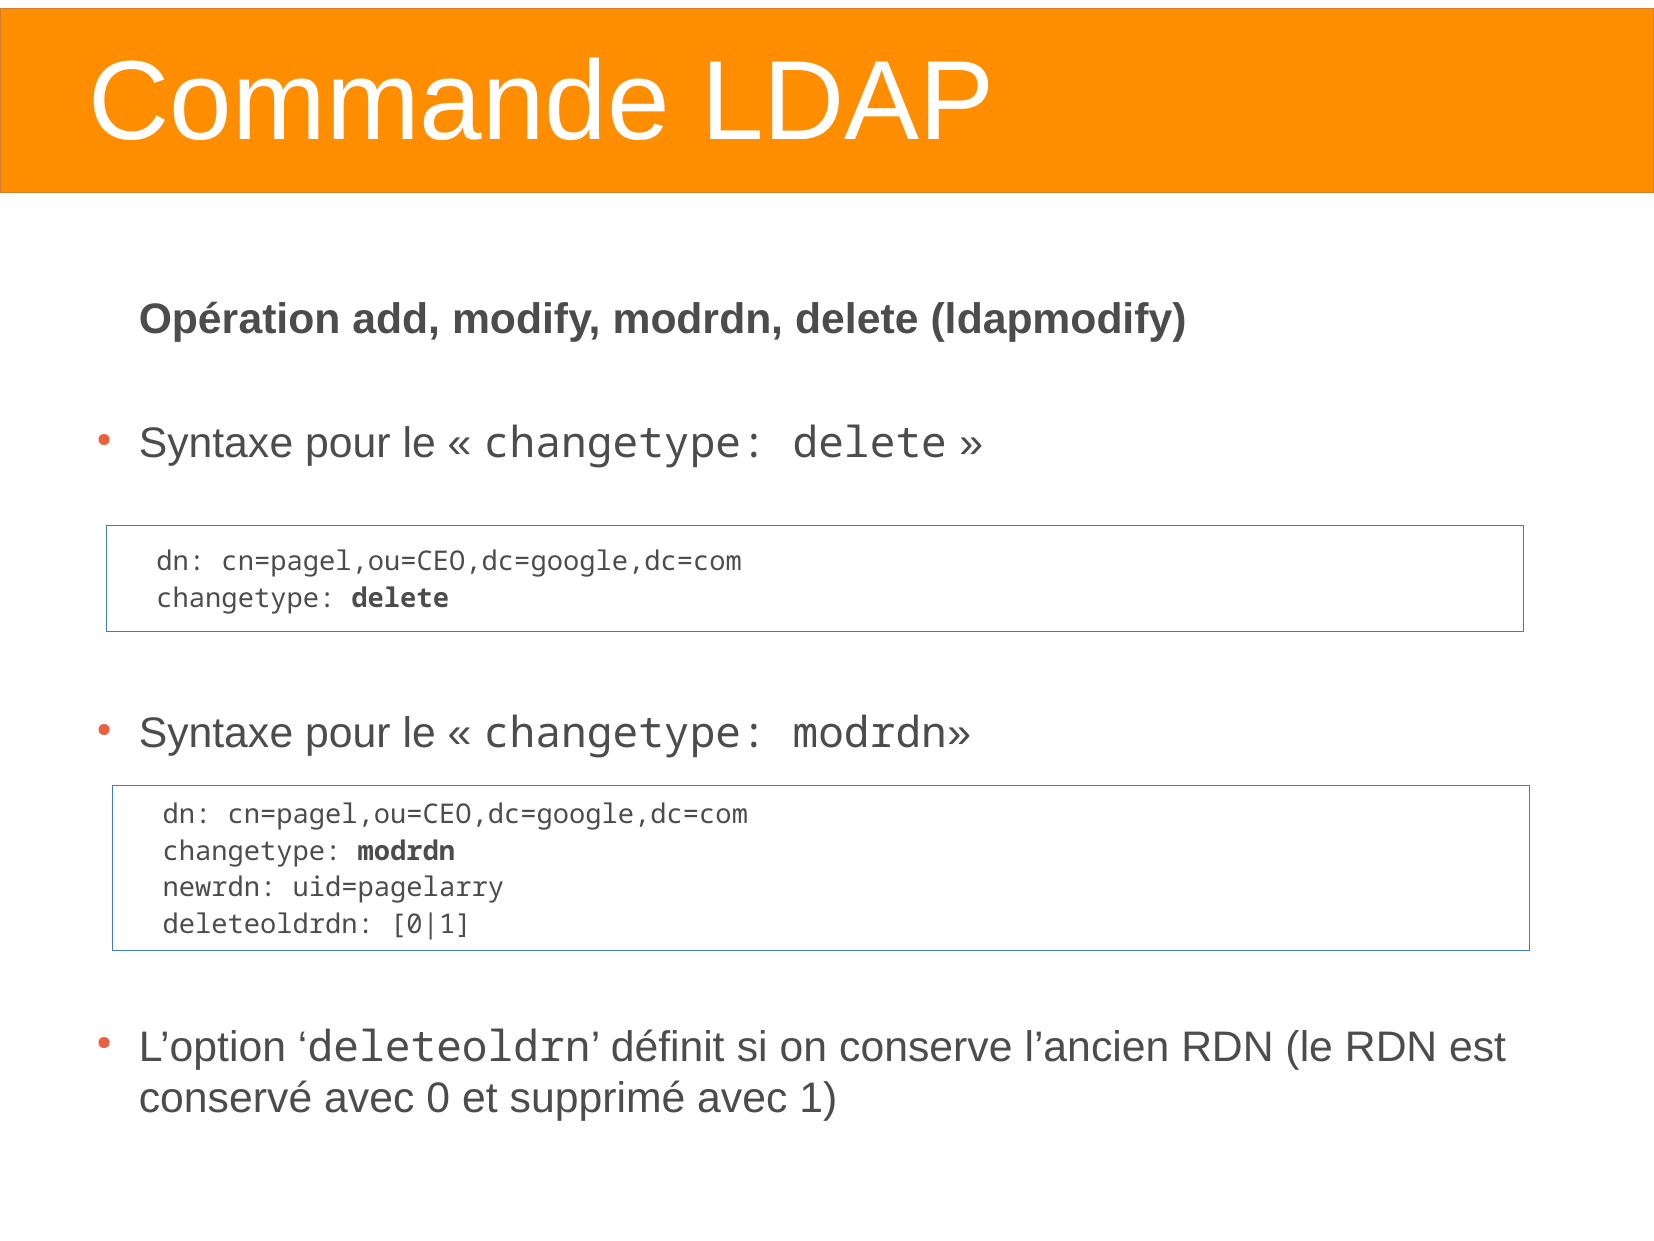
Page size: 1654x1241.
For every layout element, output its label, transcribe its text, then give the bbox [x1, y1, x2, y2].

title Commande LDAP [0, 8, 1654, 193]
list Opération add, modify, modrdn, delete (ldapmodify) Syntaxe pour le « changetype: delete » Syntaxe pour le « changetype: modrdn» L’option ‘deleteoldrn’ définit si on conserve l’ancien RDN (le RDN est conservé avec 0 et supprimé avec 1) [82, 295, 1571, 1123]
text_box dn: cn=pagel,ou=CEO,dc=google,dc=com changetype: delete [106, 525, 1524, 632]
text_box dn: cn=pagel,ou=CEO,dc=google,dc=com changetype: modrdn newrdn: uid=pagelarry deleteoldrdn: [0|1] [112, 785, 1530, 951]
